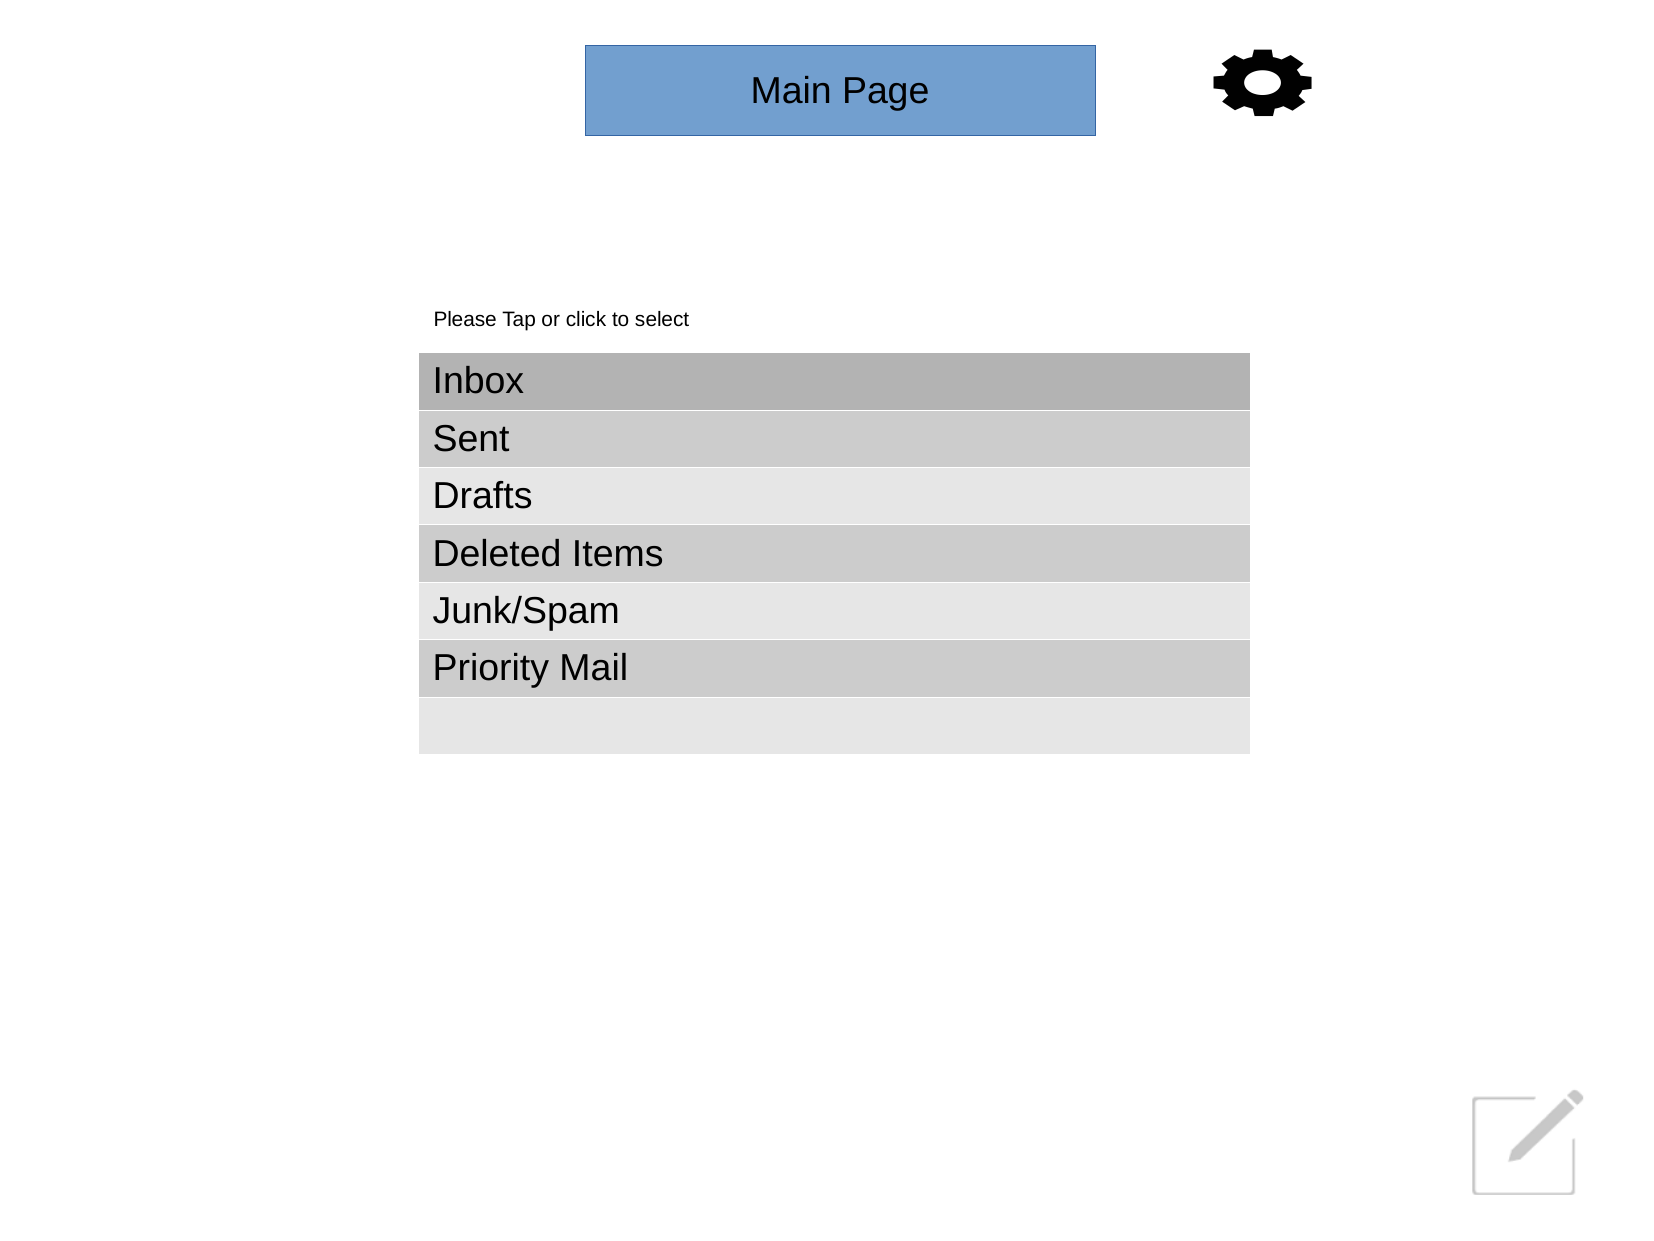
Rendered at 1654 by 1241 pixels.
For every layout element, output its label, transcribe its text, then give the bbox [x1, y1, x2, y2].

text_box Main Page [585, 45, 1096, 136]
table_cell Sent [419, 411, 1250, 467]
text_box Please Tap or click to select [418, 285, 715, 342]
table_cell [419, 698, 1250, 754]
table_cell Priority Mail [419, 640, 1250, 697]
picture [1189, 29, 1336, 128]
table_header Inbox [419, 353, 1250, 410]
picture [1425, 1079, 1636, 1201]
table_cell Junk/Spam [419, 583, 1250, 639]
table_cell Deleted Items [419, 525, 1250, 582]
table_cell Drafts [419, 468, 1250, 524]
